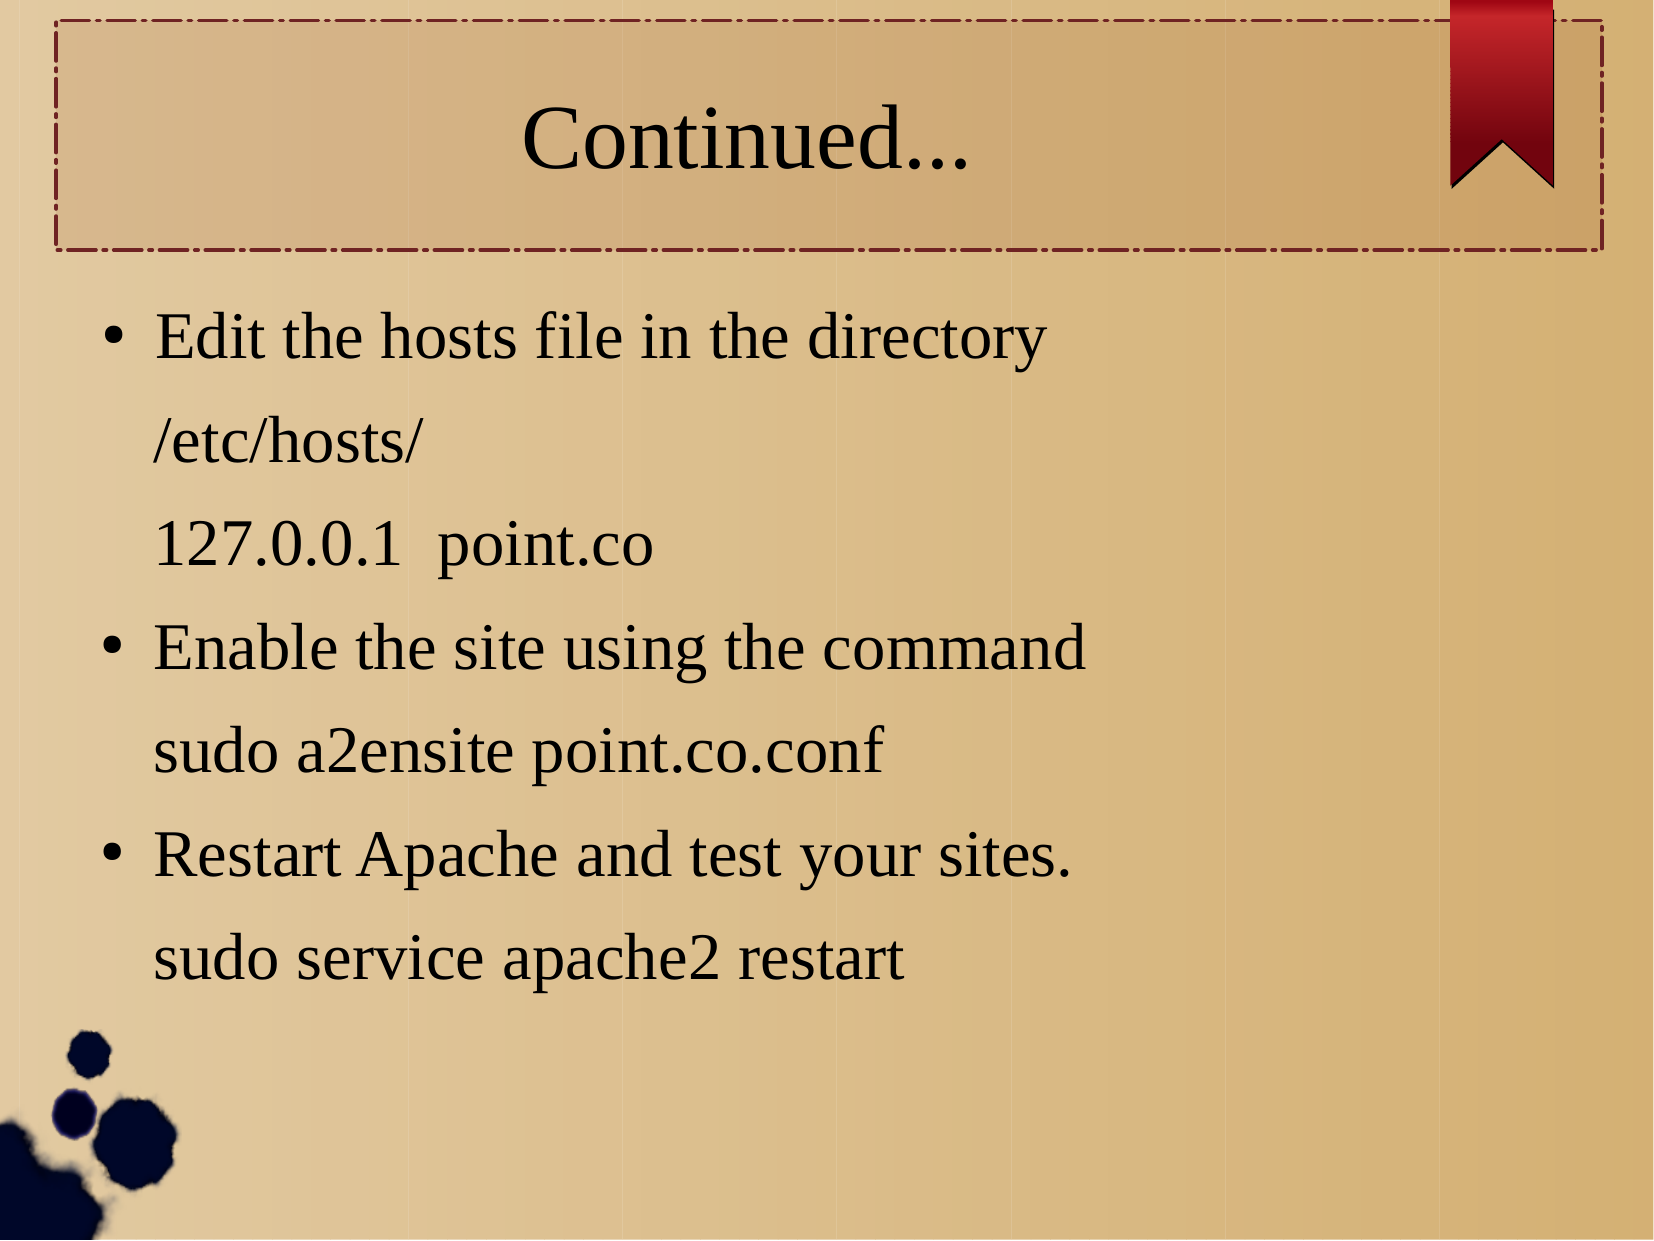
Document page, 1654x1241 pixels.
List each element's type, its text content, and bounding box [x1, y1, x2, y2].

list Edit the hosts file in the directory /etc/hosts/ 127.0.0.1 point.co Enable the site using the command sudo a2ensite point.co.conf Restart Apache and test your sites. sudo service apache2 restart [82, 299, 1571, 1019]
title Continued... [82, 47, 1412, 229]
